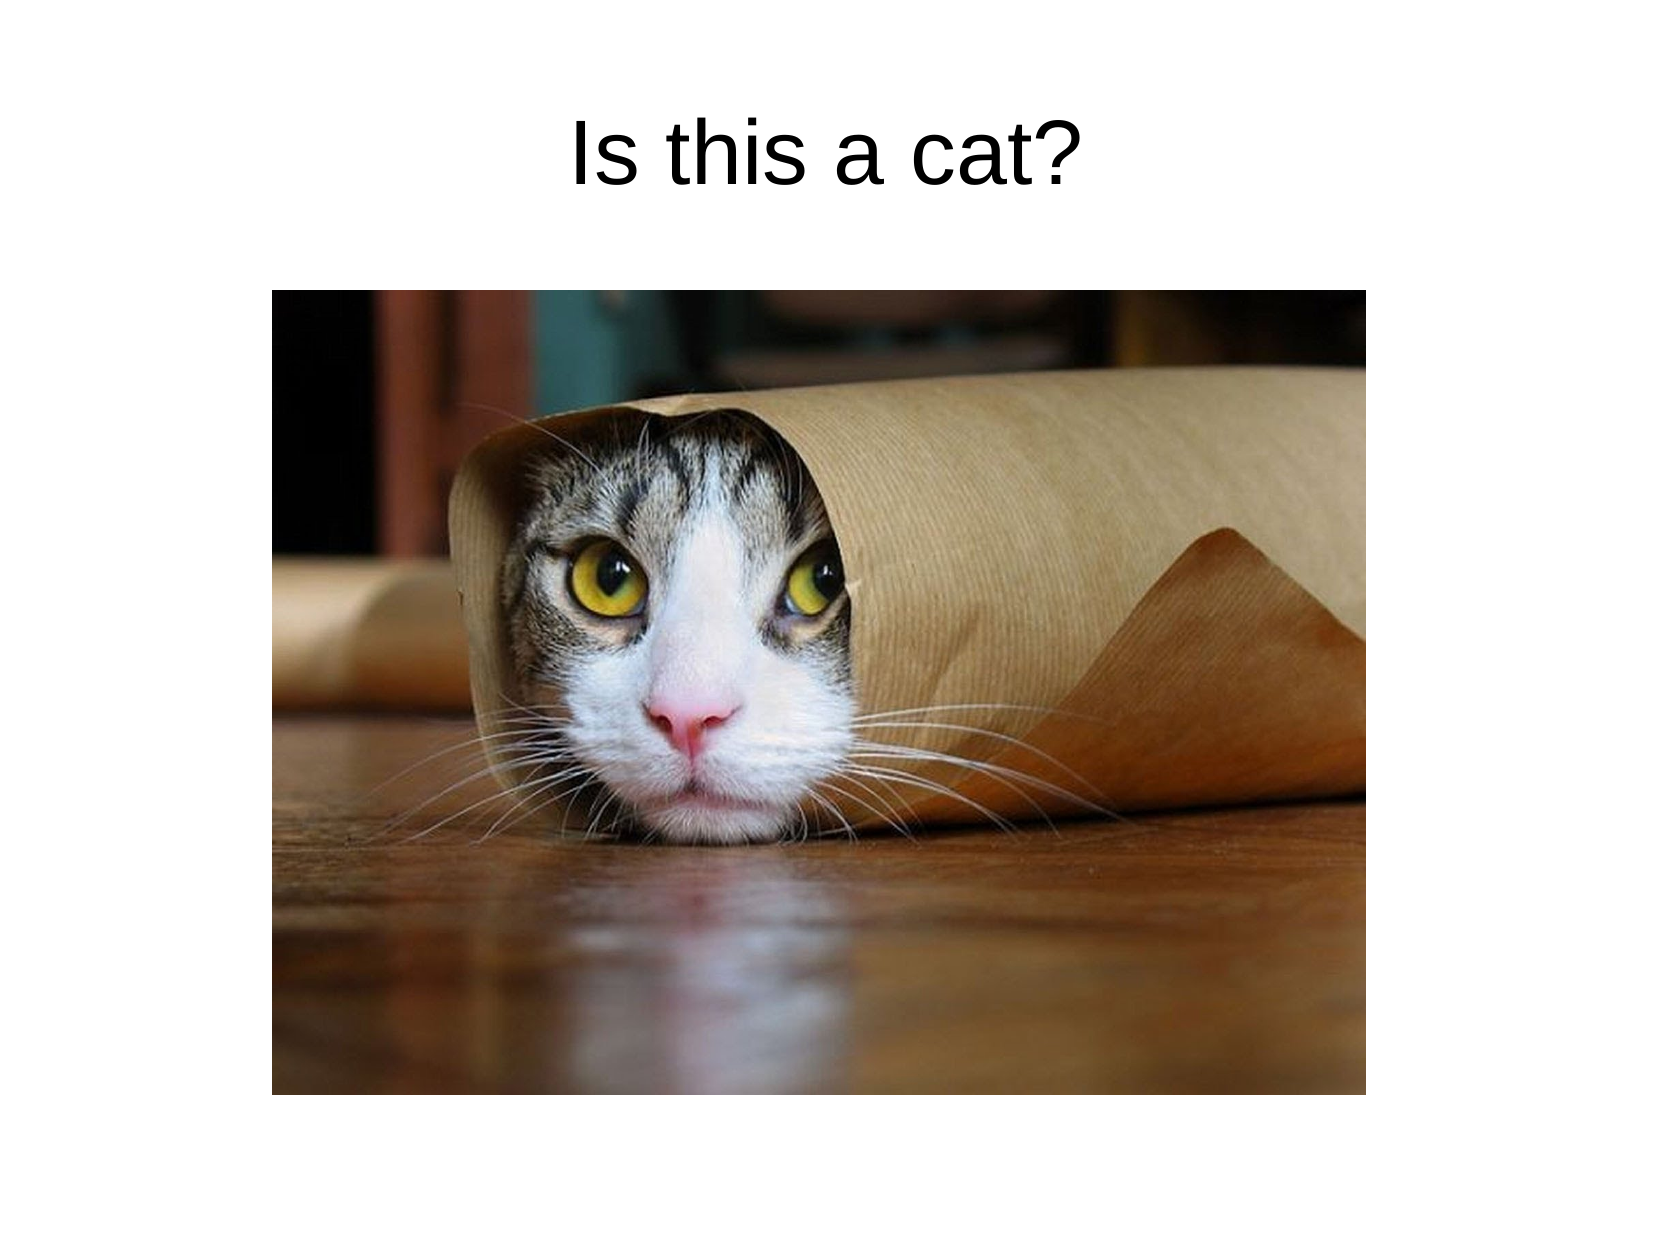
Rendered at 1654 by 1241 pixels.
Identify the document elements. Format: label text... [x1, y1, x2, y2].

picture [272, 290, 1366, 1096]
title Is this a cat? [82, 49, 1571, 257]
